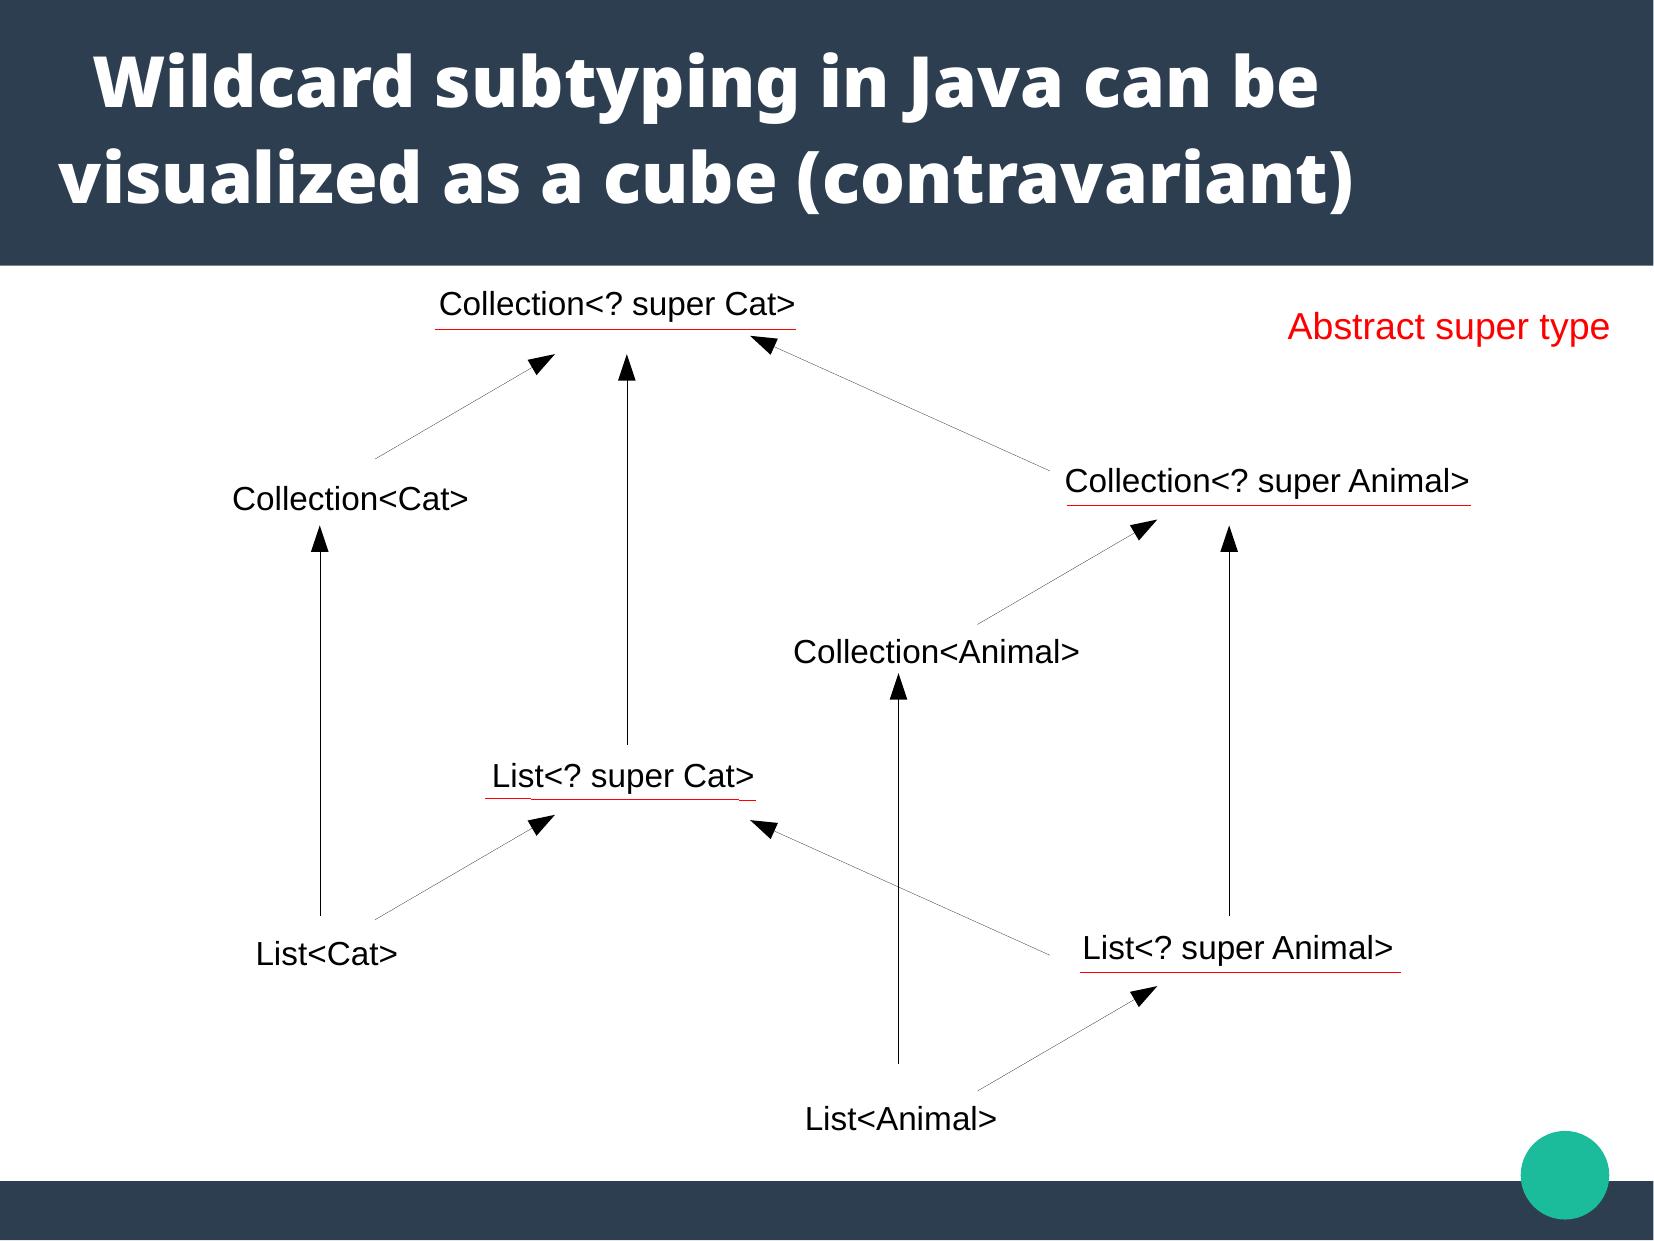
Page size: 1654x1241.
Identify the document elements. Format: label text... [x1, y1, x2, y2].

text_box List<? super Animal> [1067, 921, 1409, 974]
text_box Collection<Animal> [778, 626, 1096, 679]
text_box List<Cat> [240, 927, 414, 980]
text_box Collection<Cat> [217, 472, 485, 525]
text_box Abstract super type [1272, 298, 1626, 356]
title Wildcard subtyping in Java can be visualized as a cube (contravariant) [59, 49, 1595, 207]
text_box Collection<? super Animal> [1049, 455, 1486, 508]
text_box Collection<? super Cat> [423, 278, 812, 330]
text_box List<Animal> [790, 1092, 1013, 1145]
text_box List<? super Cat> [477, 750, 770, 803]
